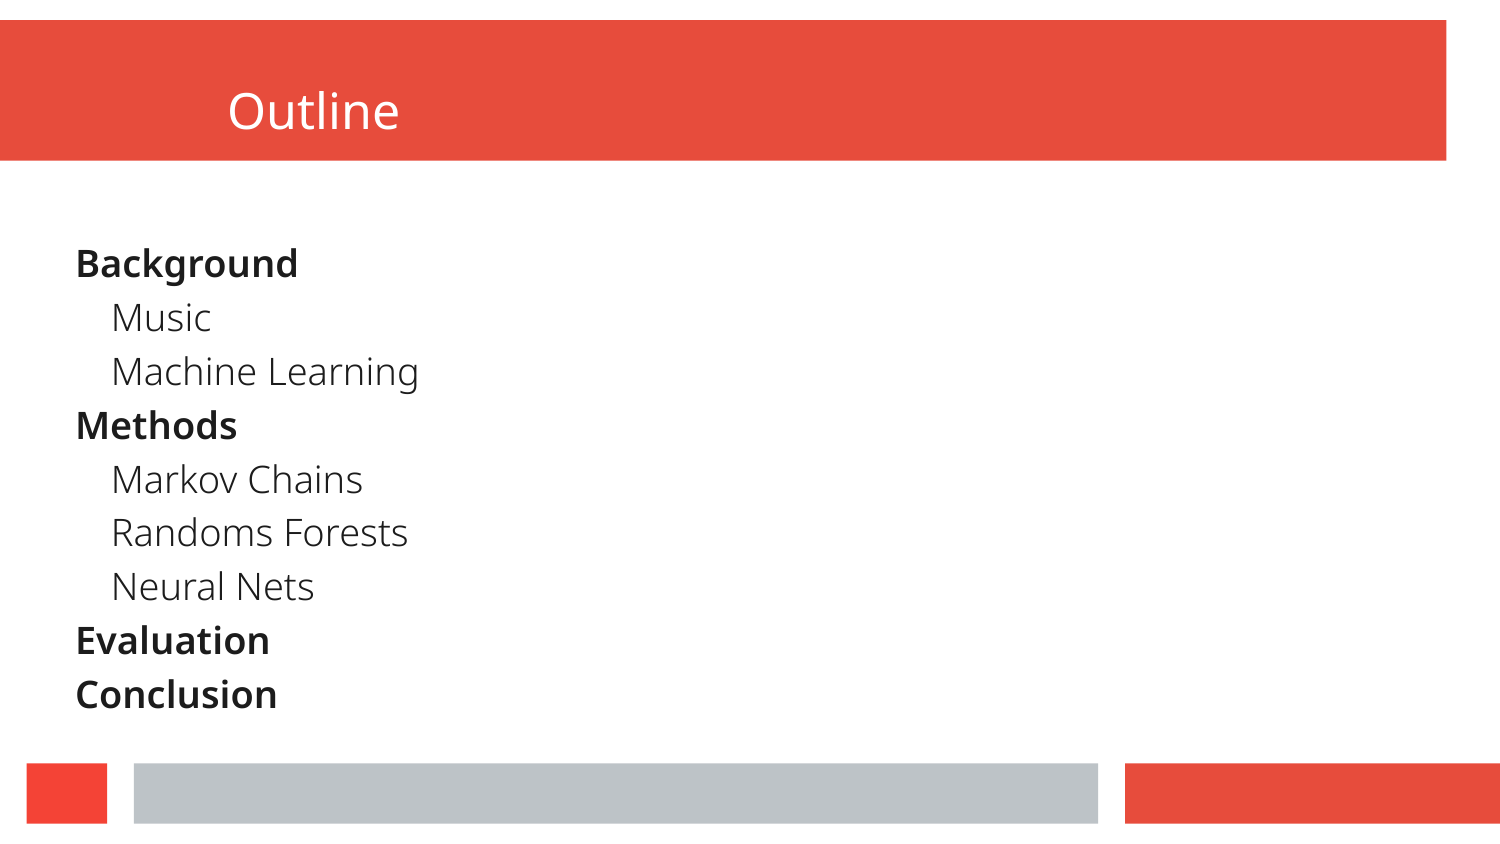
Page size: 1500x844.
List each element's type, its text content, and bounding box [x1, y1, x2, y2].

list Background Music Machine Learning Methods Markov Chains Randoms Forests Neural Nets Evaluation Conclusion [75, 240, 1290, 718]
title Outline [212, 64, 1368, 215]
